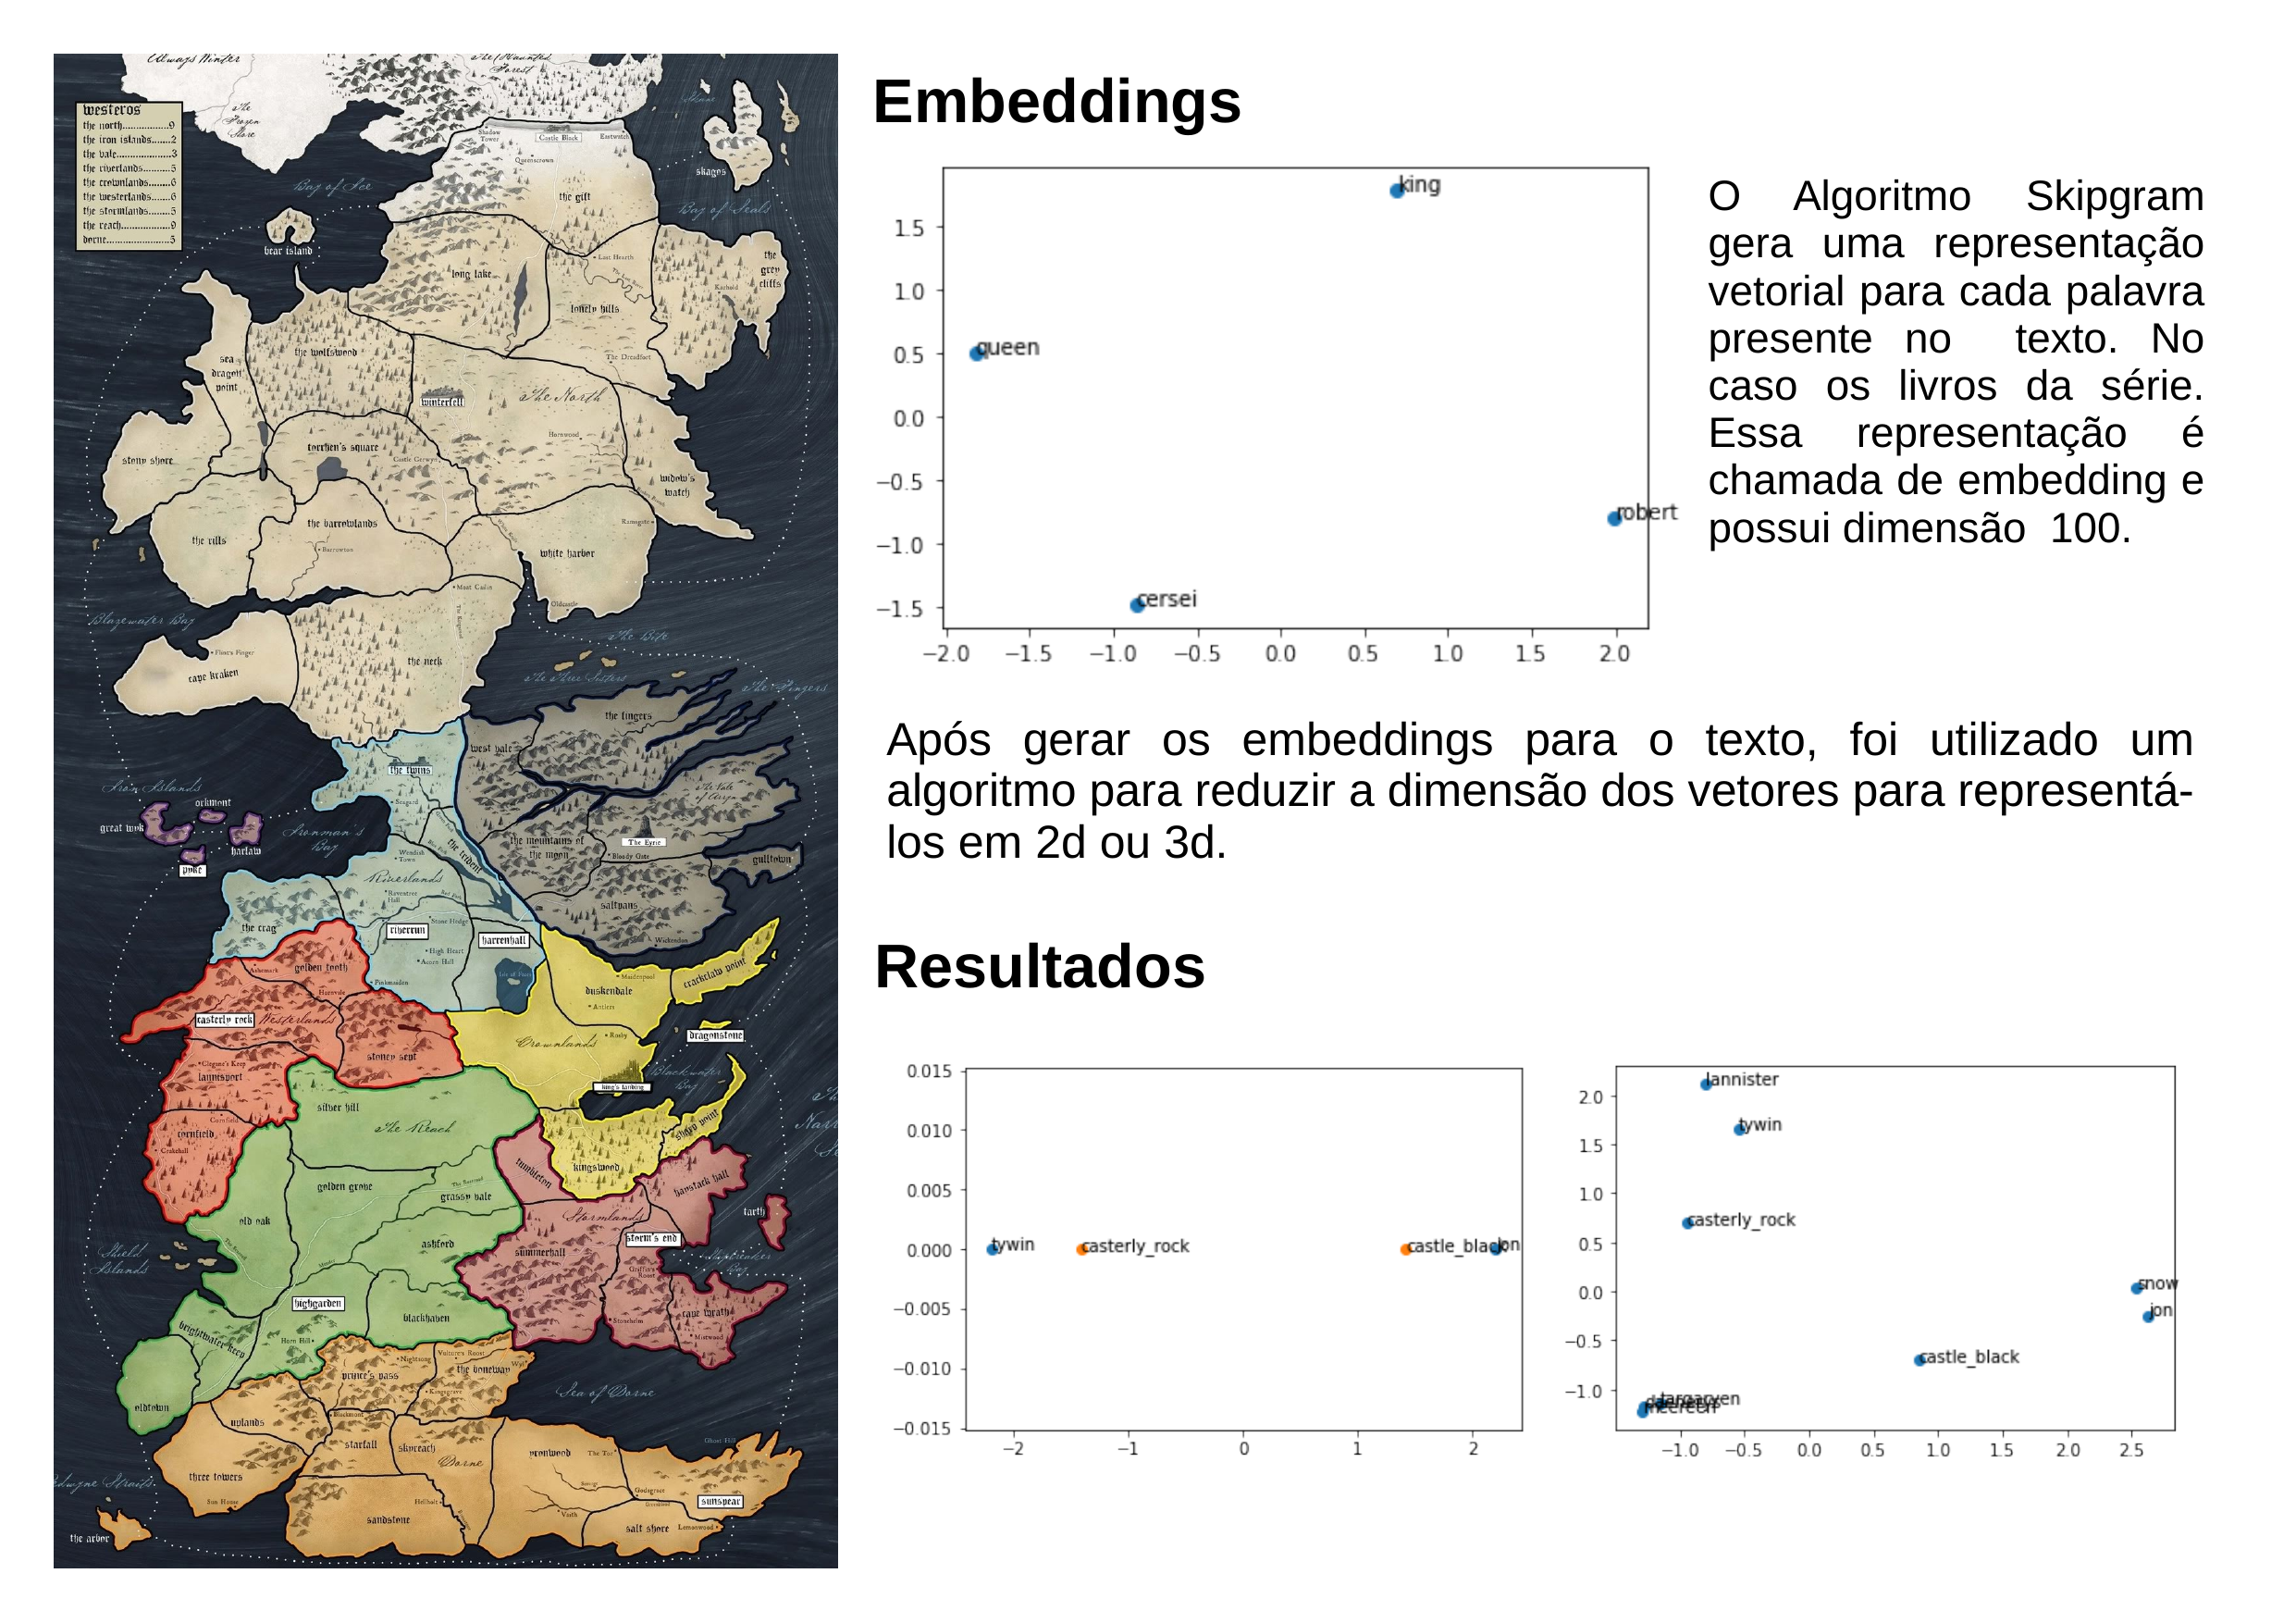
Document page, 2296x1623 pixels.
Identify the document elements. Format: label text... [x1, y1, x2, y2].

picture [881, 1053, 1534, 1470]
text_box Embeddings [859, 59, 1256, 142]
text_box Após gerar os embeddings para o texto, foi utilizado um algoritmo para reduzir a dimensão dos vetores para representá-los em 2d ou 3d. [872, 706, 2241, 875]
picture [1552, 1056, 2191, 1470]
text_box Resultados [860, 924, 1220, 1008]
picture [860, 155, 1695, 679]
picture [54, 54, 838, 1569]
text_box O Algoritmo Skipgram gera uma representação vetorial para cada palavra presente no texto. No caso os livros da série. Essa representação é chamada de embedding e possui dimensão 100. [1694, 165, 2219, 651]
